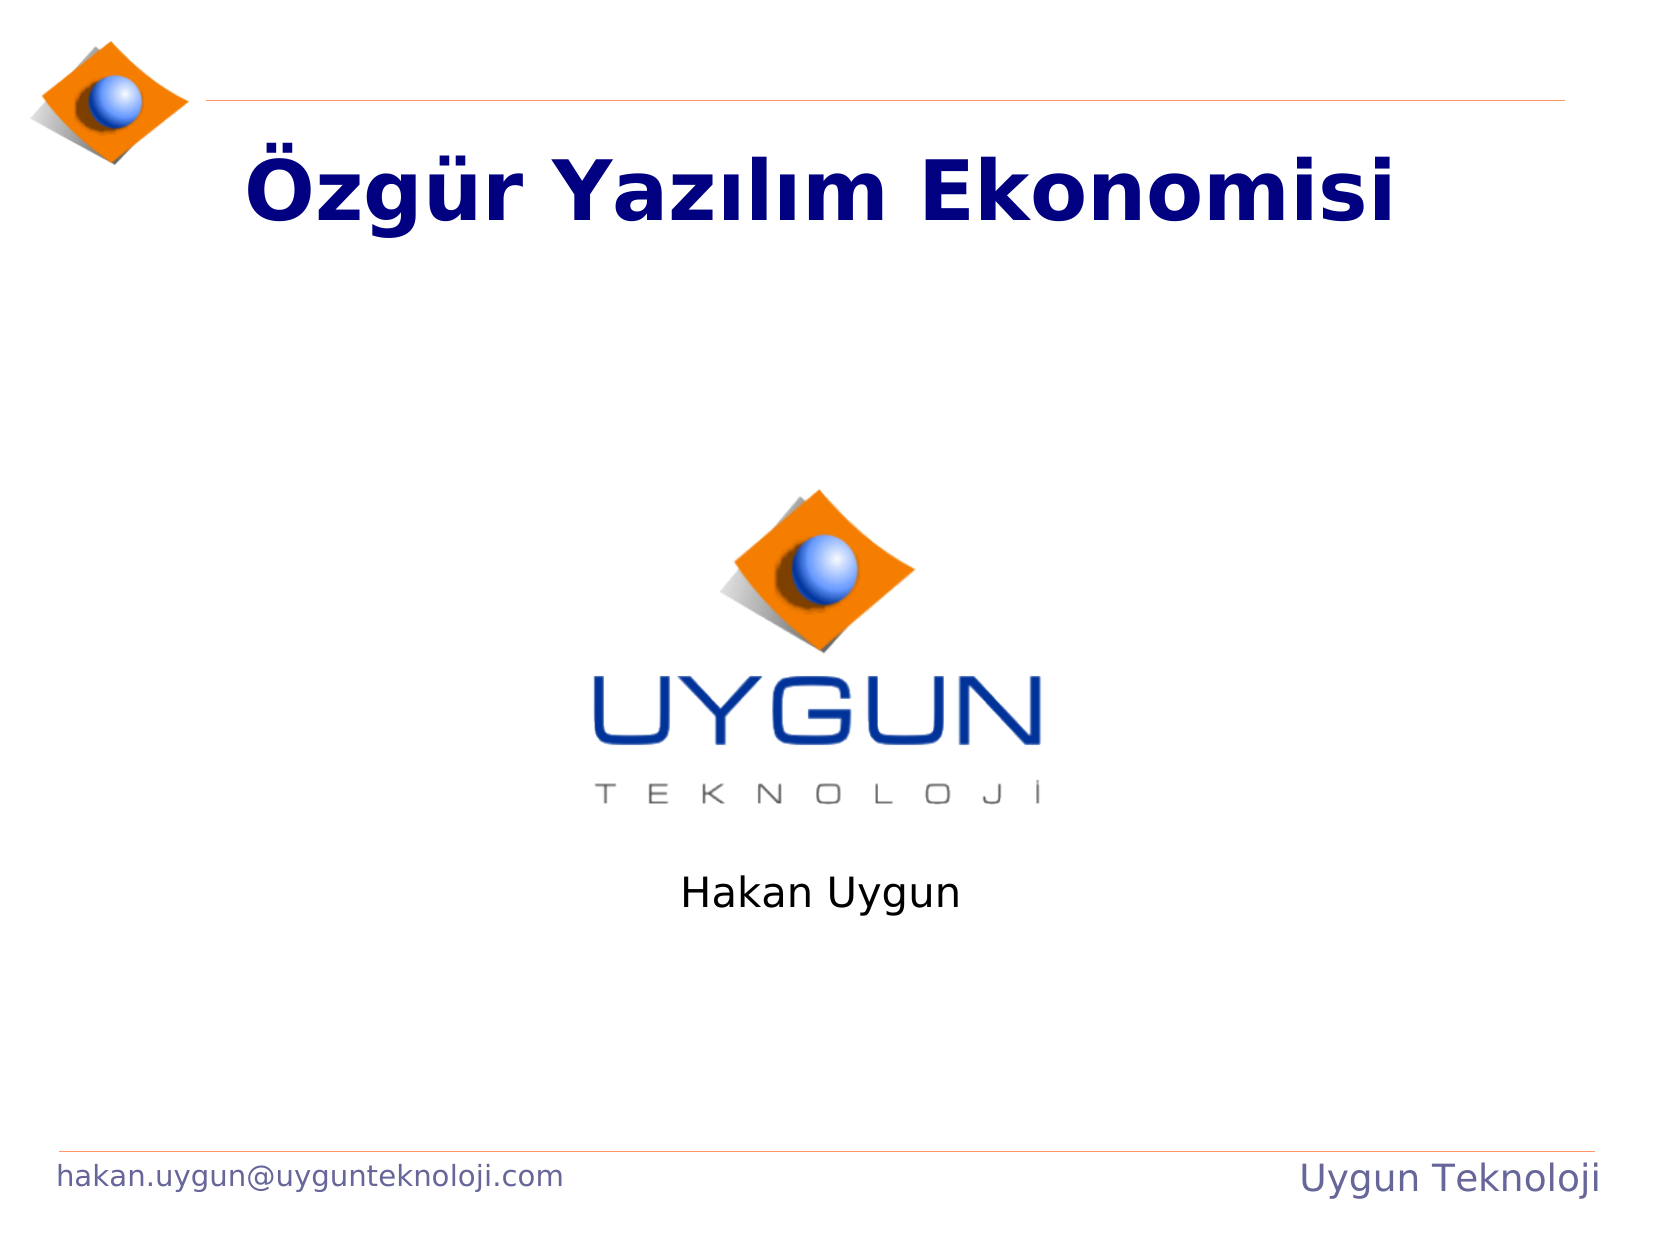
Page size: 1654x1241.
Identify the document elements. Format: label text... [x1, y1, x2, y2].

subtitle Hakan Uygun [76, 303, 1565, 1123]
title Özgür Yazılım Ekonomisi [76, 88, 1565, 296]
picture [29, 29, 191, 178]
